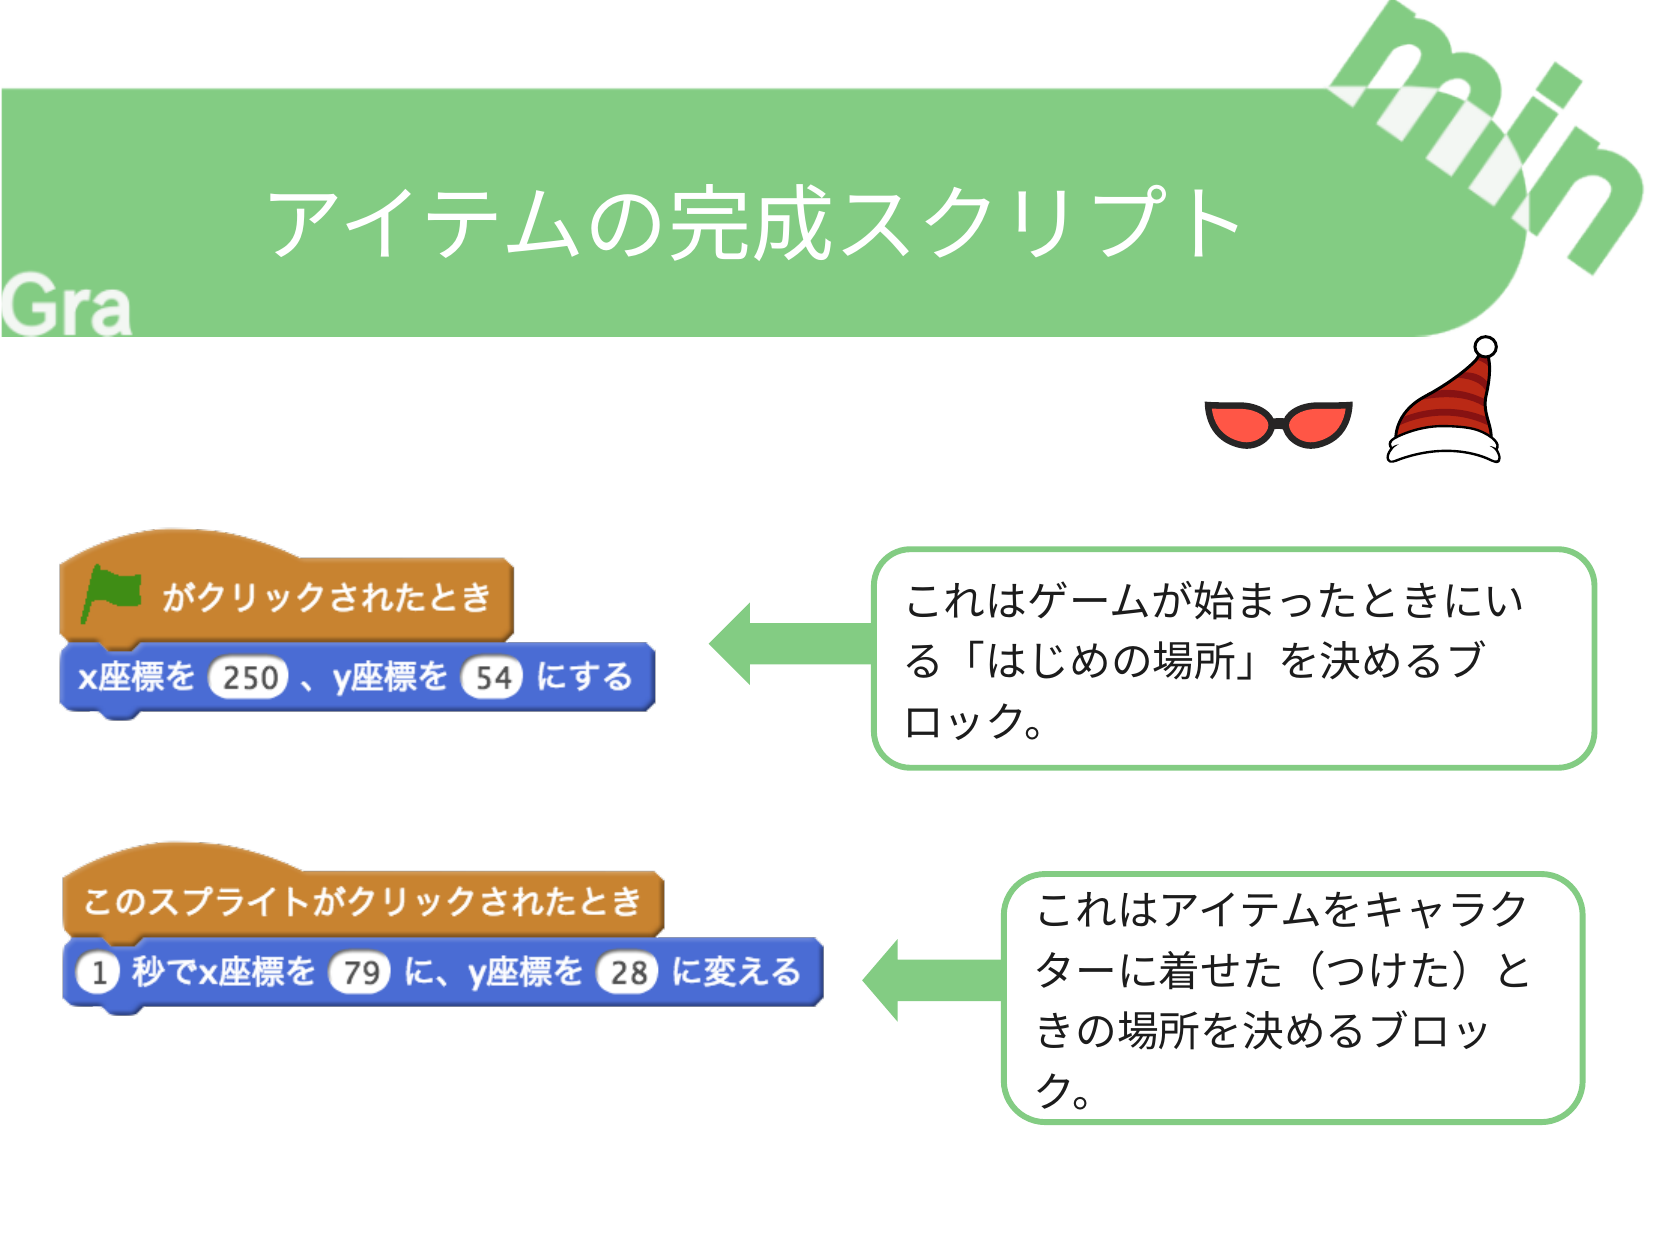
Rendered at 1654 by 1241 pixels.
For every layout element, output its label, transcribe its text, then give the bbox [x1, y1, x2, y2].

picture [1, 0, 1654, 468]
picture [36, 507, 863, 1040]
text_box [708, 602, 874, 686]
picture [1204, 401, 1353, 449]
text_box これはゲームが始まったときにいる「はじめの場所」を決めるブロック。 [873, 549, 1595, 768]
text_box [862, 939, 1004, 1022]
text_box これはアイテムをキャラクターに着せた（つけた）ときの場所を決めるブロック。 [1003, 874, 1583, 1123]
title アイテムの完成スクリプト [11, 147, 1501, 290]
